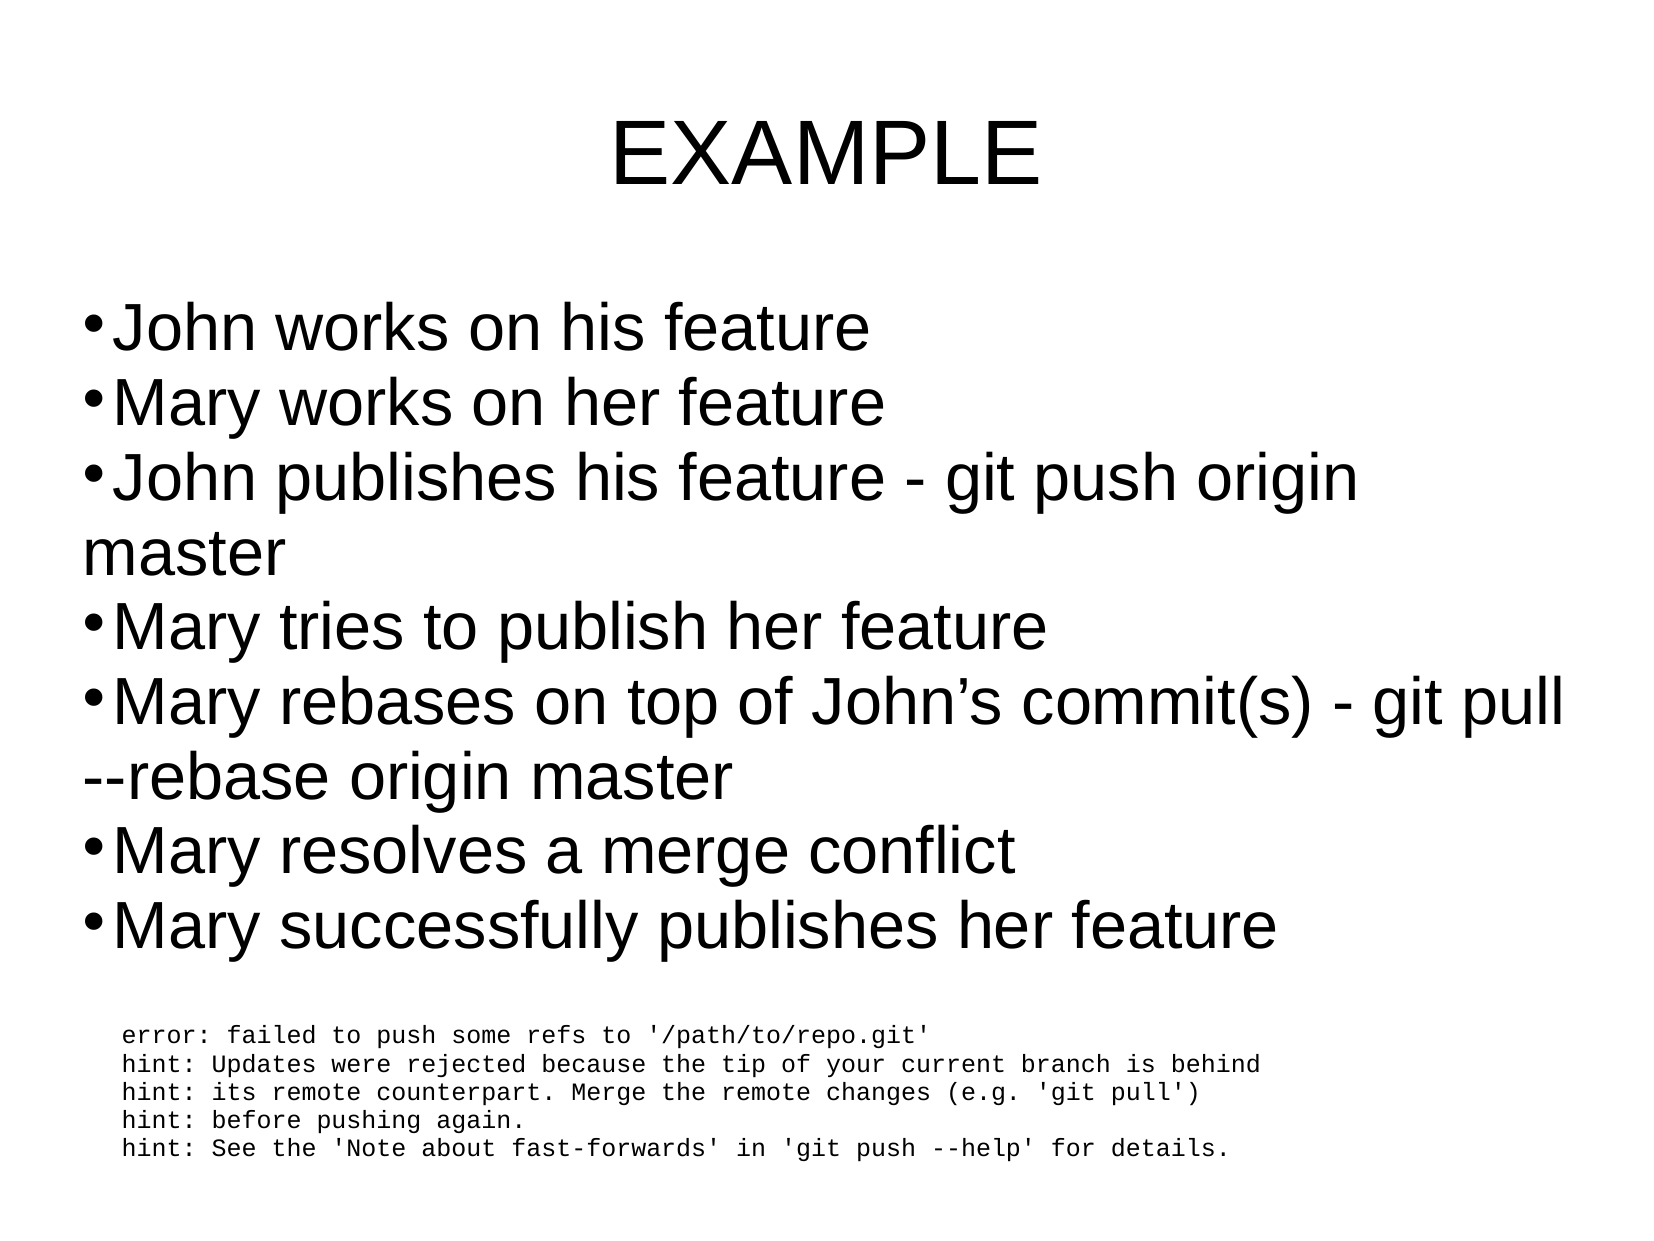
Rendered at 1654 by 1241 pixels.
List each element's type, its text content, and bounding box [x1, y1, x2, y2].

text_box John works on his feature Mary works on her feature John publishes his feature - git push origin master Mary tries to publish her feature Mary rebases on top of John’s commit(s) - git pull --rebase origin master Mary resolves a merge conflict Mary successfully publishes her feature [82, 290, 1571, 1010]
text_box EXAMPLE [82, 49, 1571, 257]
text_box error: failed to push some refs to '/path/to/repo.git' hint: Updates were rejected because the tip of your current branch is behind hint: its remote counterpart. Merge the remote changes (e.g. 'git pull') hint: before pushing again. hint: See the 'Note about fast-forwards' in 'git push --help' for details. [106, 1015, 1654, 1229]
